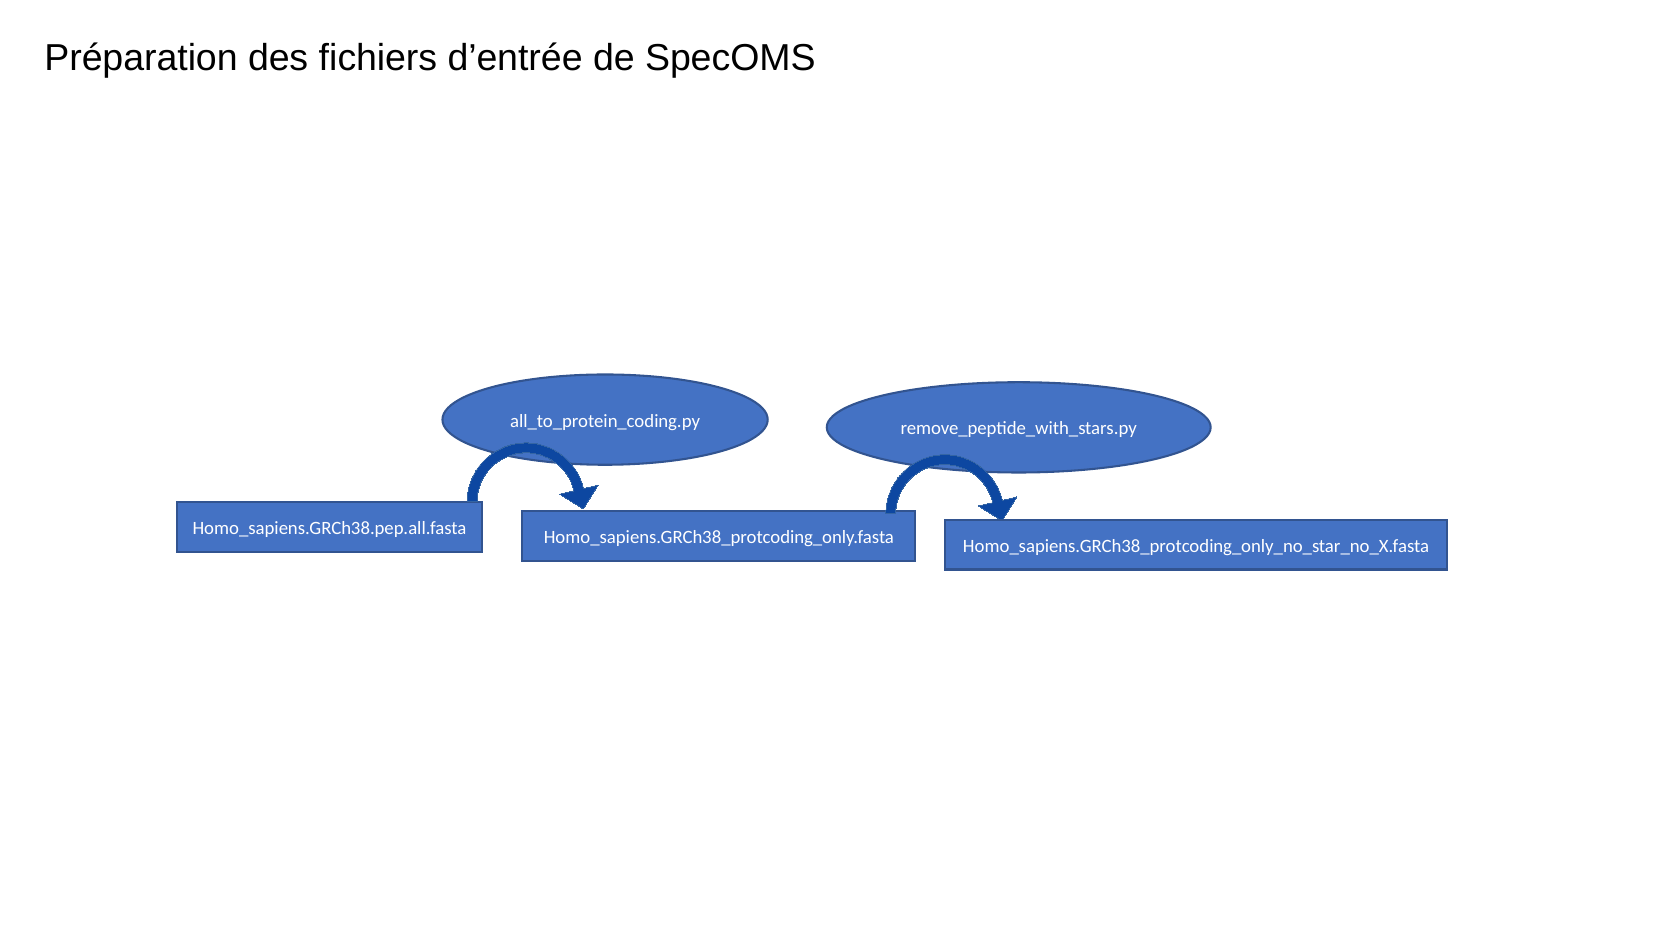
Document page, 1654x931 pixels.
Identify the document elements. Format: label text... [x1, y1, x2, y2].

text_box Préparation des fichiers d’entrée de SpecOMS [29, 29, 1506, 129]
text_box remove_peptide_with_stars.py [826, 382, 1211, 473]
text_box [467, 442, 599, 509]
text_box Homo_sapiens.GRCh38_protcoding_only.fasta [522, 511, 916, 561]
text_box Homo_sapiens.GRCh38.pep.all.fasta [177, 501, 482, 552]
text_box Homo_sapiens.GRCh38_protcoding_only_no_star_no_X.fasta [944, 519, 1447, 570]
text_box all_to_protein_coding.py [442, 374, 768, 465]
text_box [885, 454, 1017, 519]
